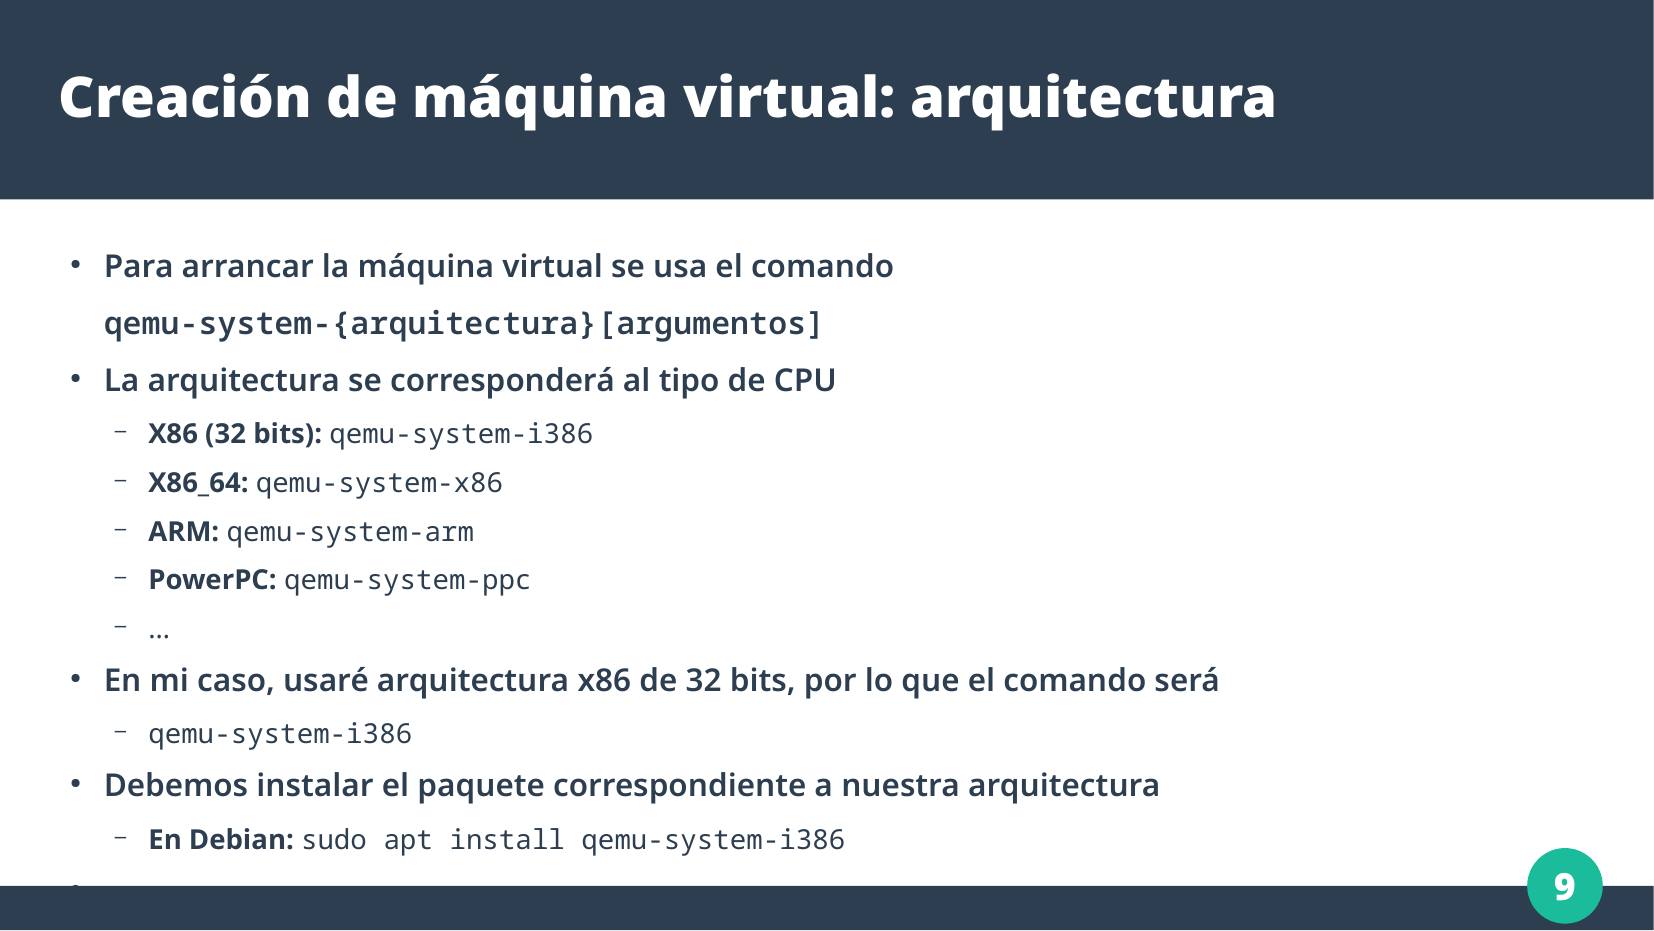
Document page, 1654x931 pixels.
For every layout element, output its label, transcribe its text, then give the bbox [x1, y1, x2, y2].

title Creación de máquina virtual: arquitectura [59, 37, 1595, 155]
list Para arrancar la máquina virtual se usa el comando qemu-system-{arquitectura}[argumentos] La arquitectura se corresponderá al tipo de CPU X86 (32 bits): qemu-system-i386 X86_64: qemu-system-x86 ARM: qemu-system-arm PowerPC: qemu-system-ppc … En mi caso, usaré arquitectura x86 de 32 bits, por lo que el comando será qemu-system-i386 Debemos instalar el paquete correspondiente a nuestra arquitectura En Debian: sudo apt install qemu-system-i386 [59, 243, 1595, 864]
